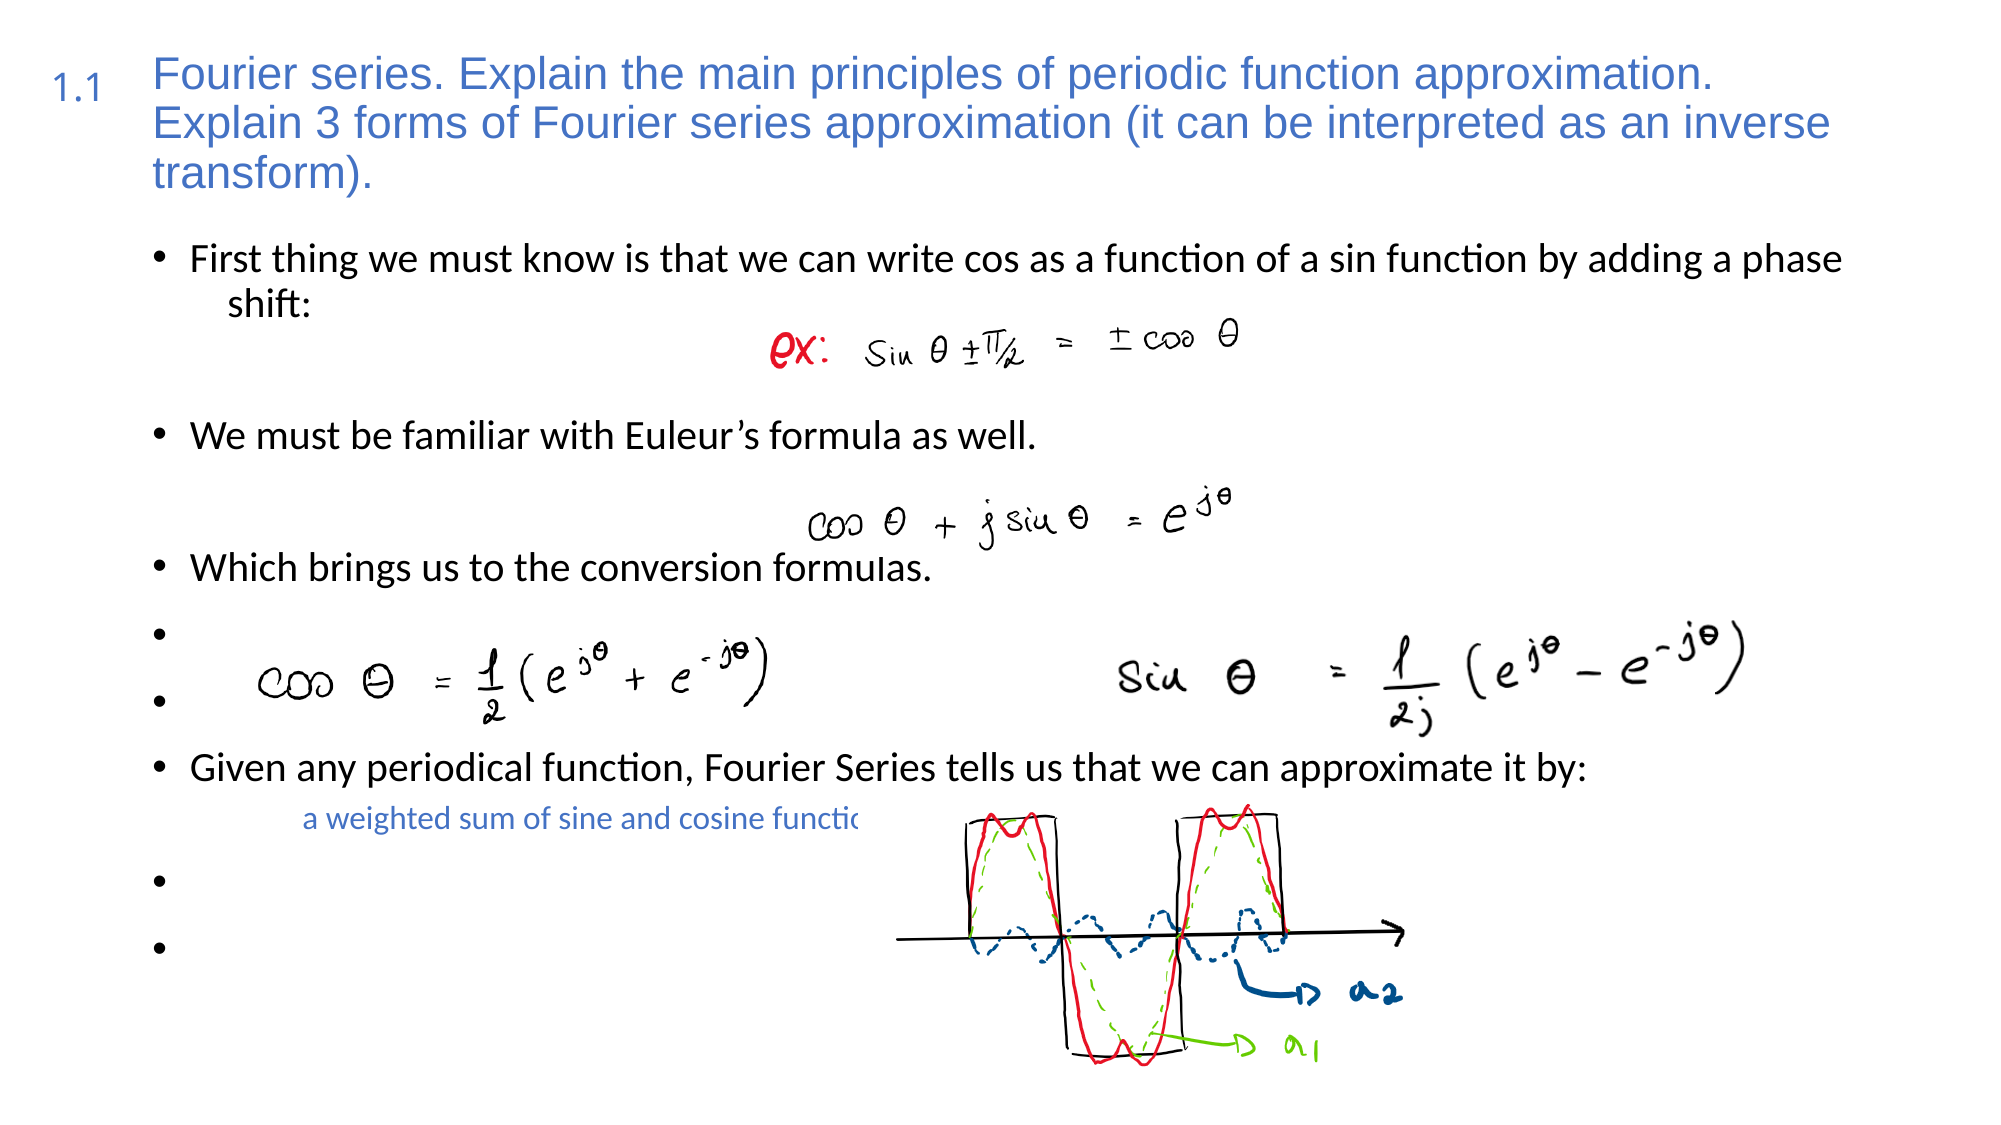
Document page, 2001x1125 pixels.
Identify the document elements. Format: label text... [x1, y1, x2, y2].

list First thing we must know is that we can write cos as a function of a sin function by adding a phase shift: We must be familiar with Euleur’s formula as well. Which brings us to the conversion formulas. Given any periodical function, Fourier Series tells us that we can approximate it by: a weighted sum of sine and cosine functions [137, 228, 1863, 1049]
picture [858, 795, 1428, 1083]
text_box 1.1 [35, 46, 129, 131]
picture [1104, 611, 1751, 742]
picture [249, 611, 773, 733]
picture [795, 478, 1251, 557]
picture [750, 310, 1251, 377]
title Fourier series. Explain the main principles of periodic function approximation. Explain 3 forms of Fourier series approximation (it can be interpreted as an inverse transform). [137, 42, 1863, 135]
